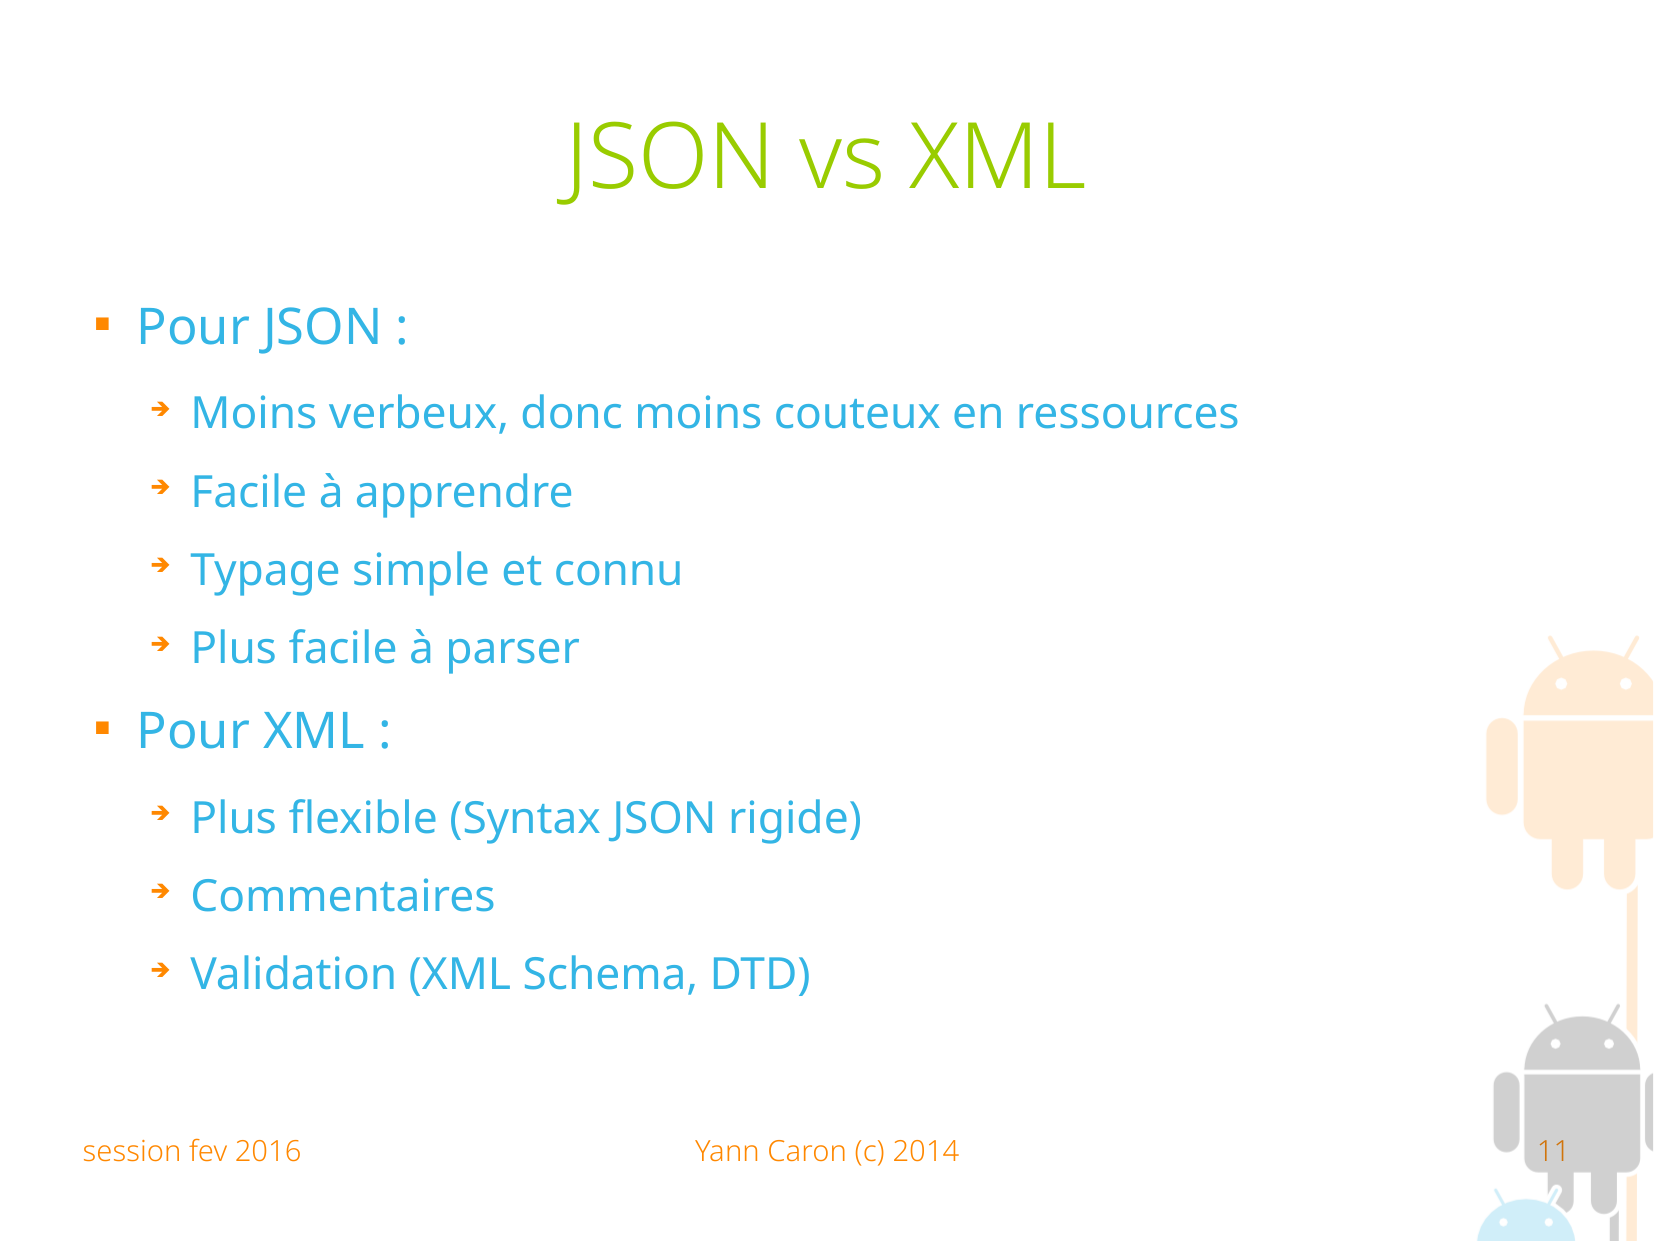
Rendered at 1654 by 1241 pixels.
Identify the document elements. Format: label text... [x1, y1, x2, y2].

list Pour JSON : Moins verbeux, donc moins couteux en ressources Facile à apprendre Typage simple et connu Plus facile à parser Pour XML : Plus flexible (Syntax JSON rigide) Commentaires Validation (XML Schema, DTD) [82, 290, 1571, 1010]
picture [240, 423, 1654, 1241]
title JSON vs XML [82, 49, 1571, 257]
